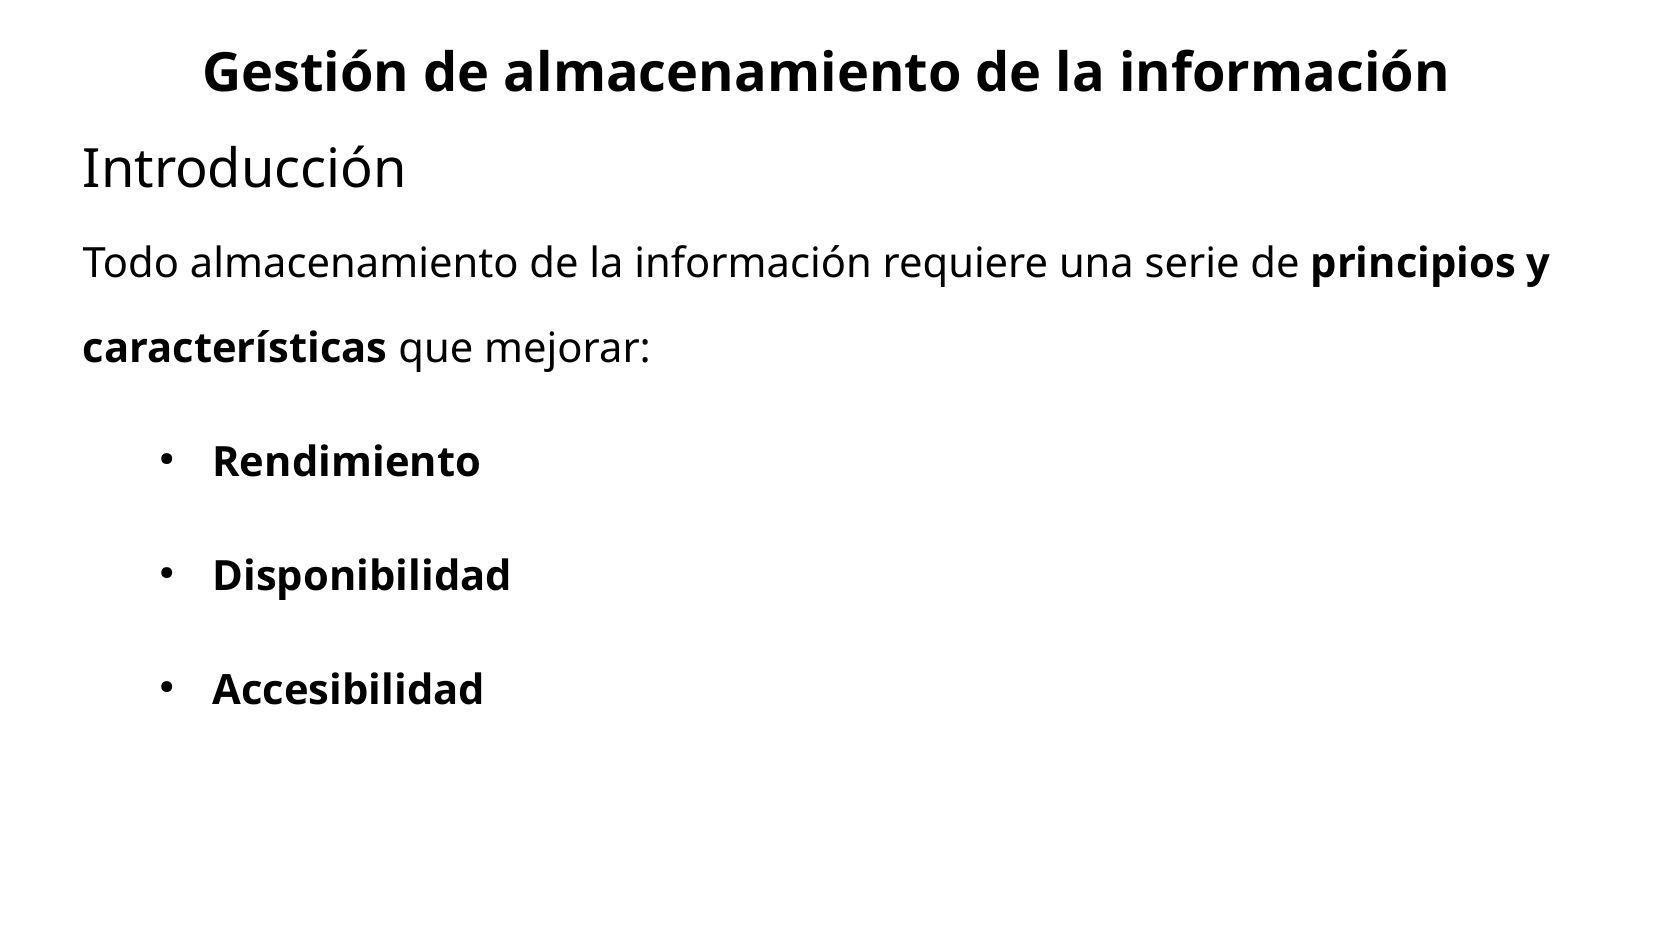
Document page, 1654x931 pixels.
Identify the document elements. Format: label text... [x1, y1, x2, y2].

title Gestión de almacenamiento de la información [82, 23, 1571, 119]
list Introducción Todo almacenamiento de la información requiere una serie de principios y características que mejorar: Rendimiento Disponibilidad Accesibilidad [82, 129, 1595, 875]
